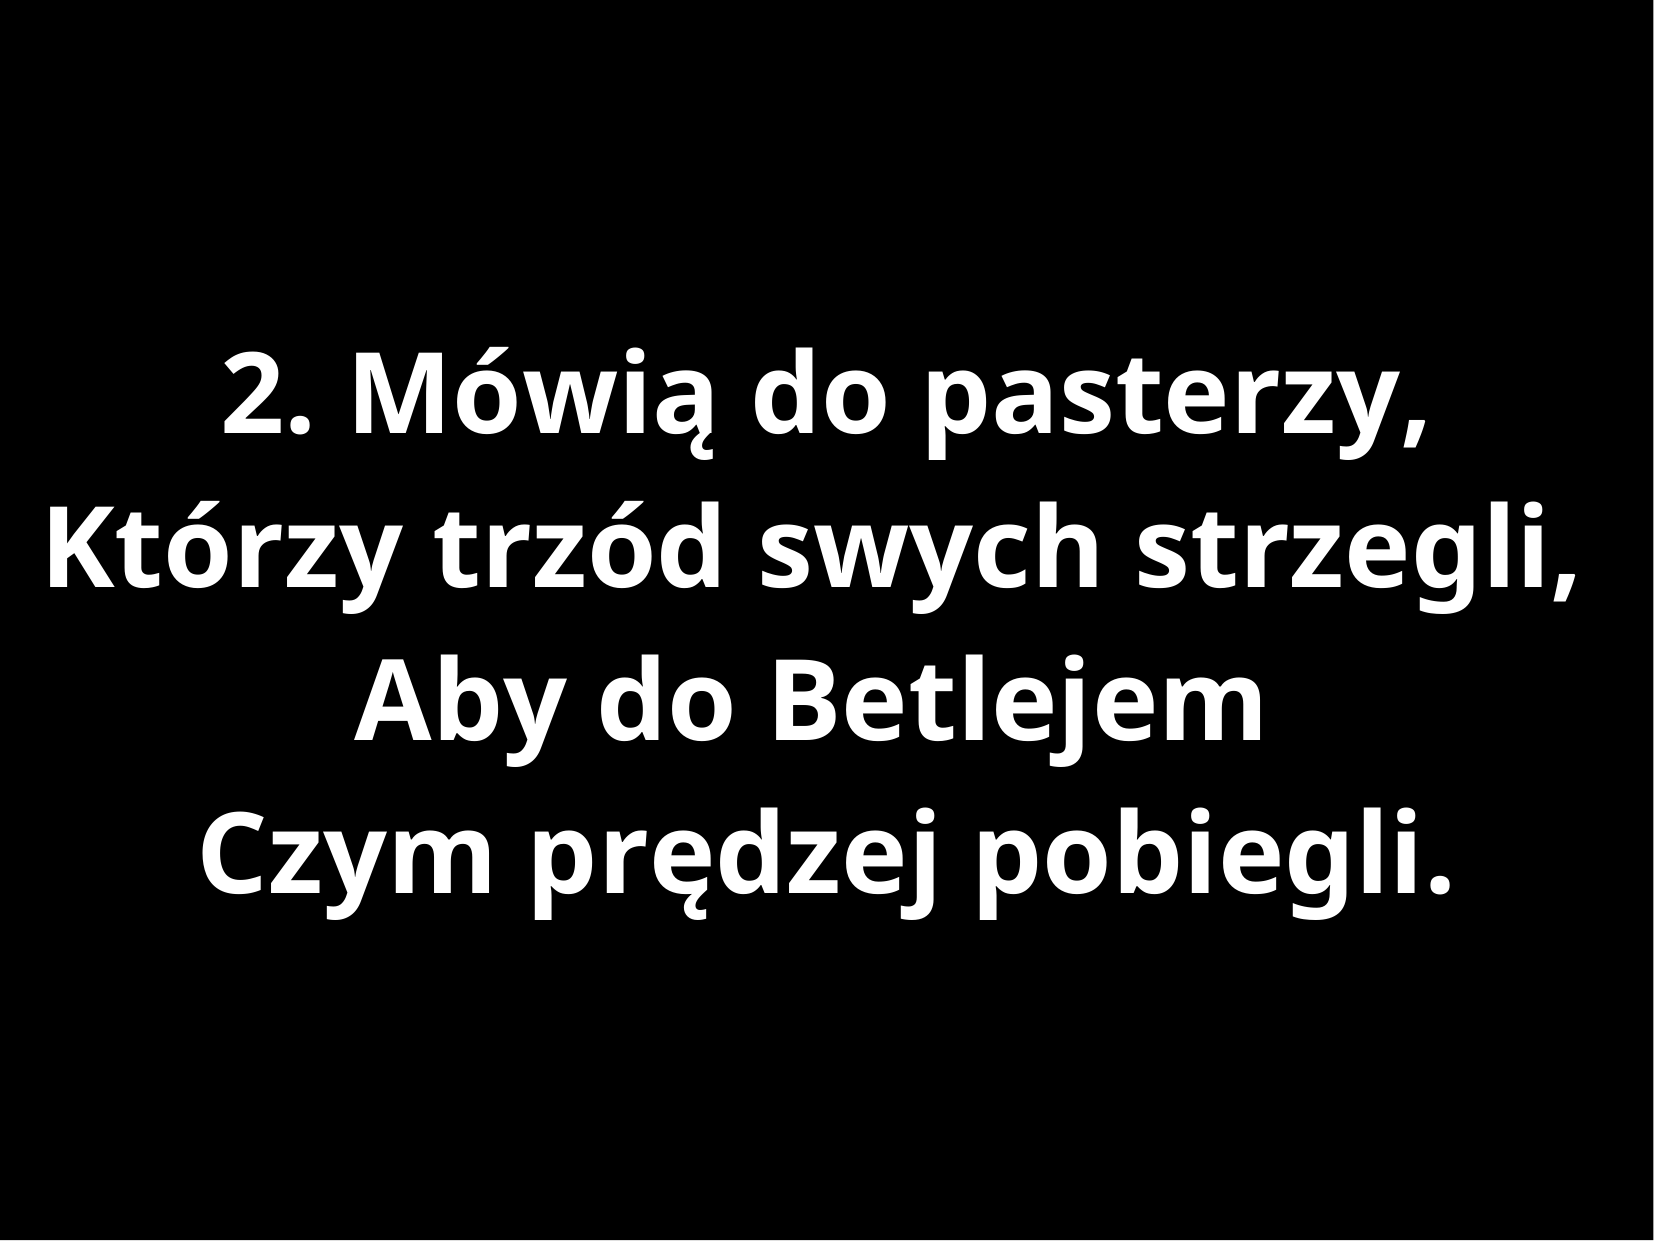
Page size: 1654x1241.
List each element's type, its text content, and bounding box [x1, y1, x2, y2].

title 2. Mówią do pasterzy, Którzy trzód swych strzegli, Aby do Betlejem Czym prędzej pobiegli. [0, 0, 1654, 1241]
